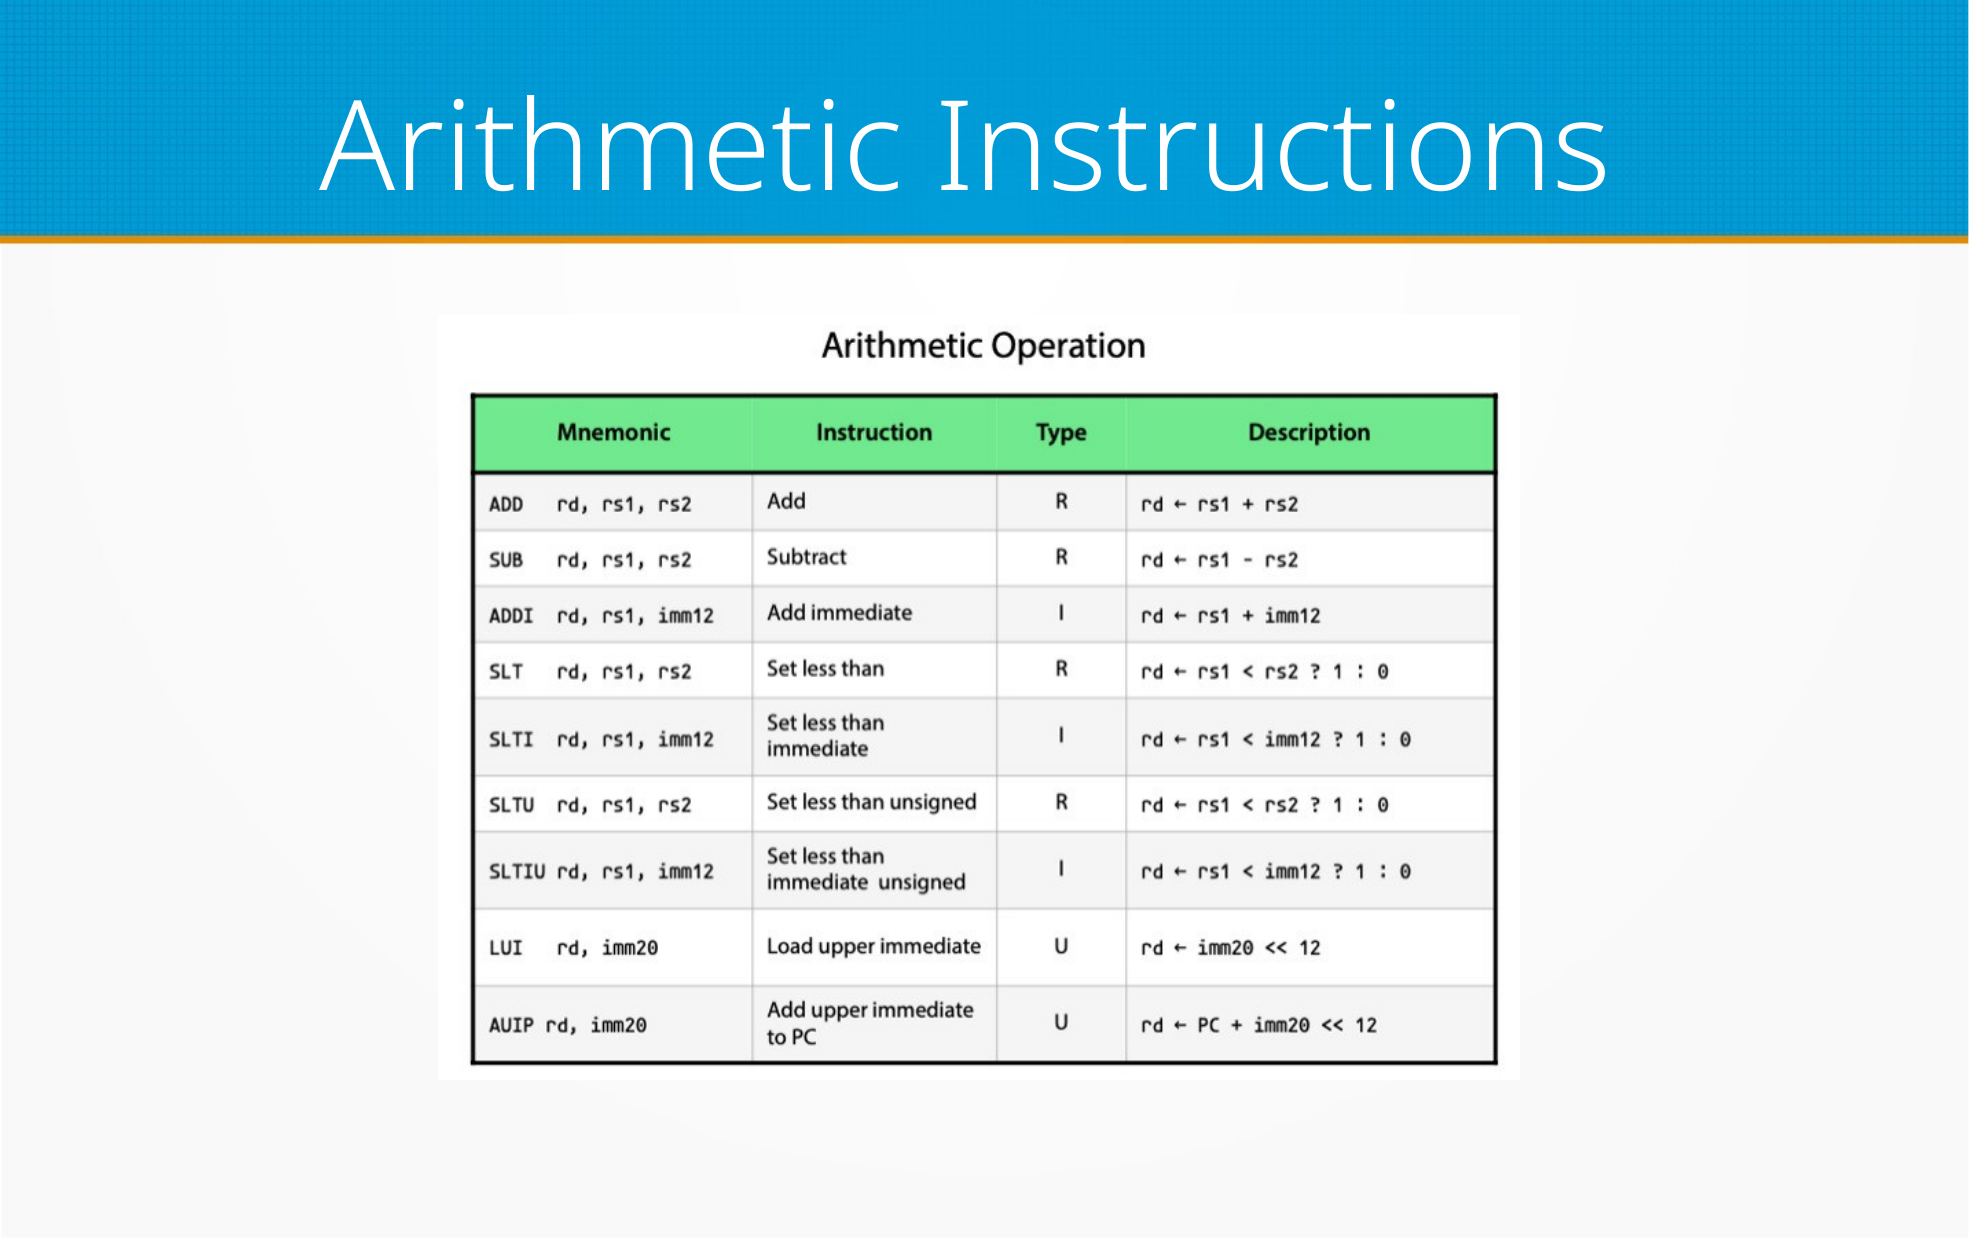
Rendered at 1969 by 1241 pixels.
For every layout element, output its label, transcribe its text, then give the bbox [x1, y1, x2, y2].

title Arithmetic Instructions [98, 19, 1870, 227]
picture [0, 233, 1969, 1241]
